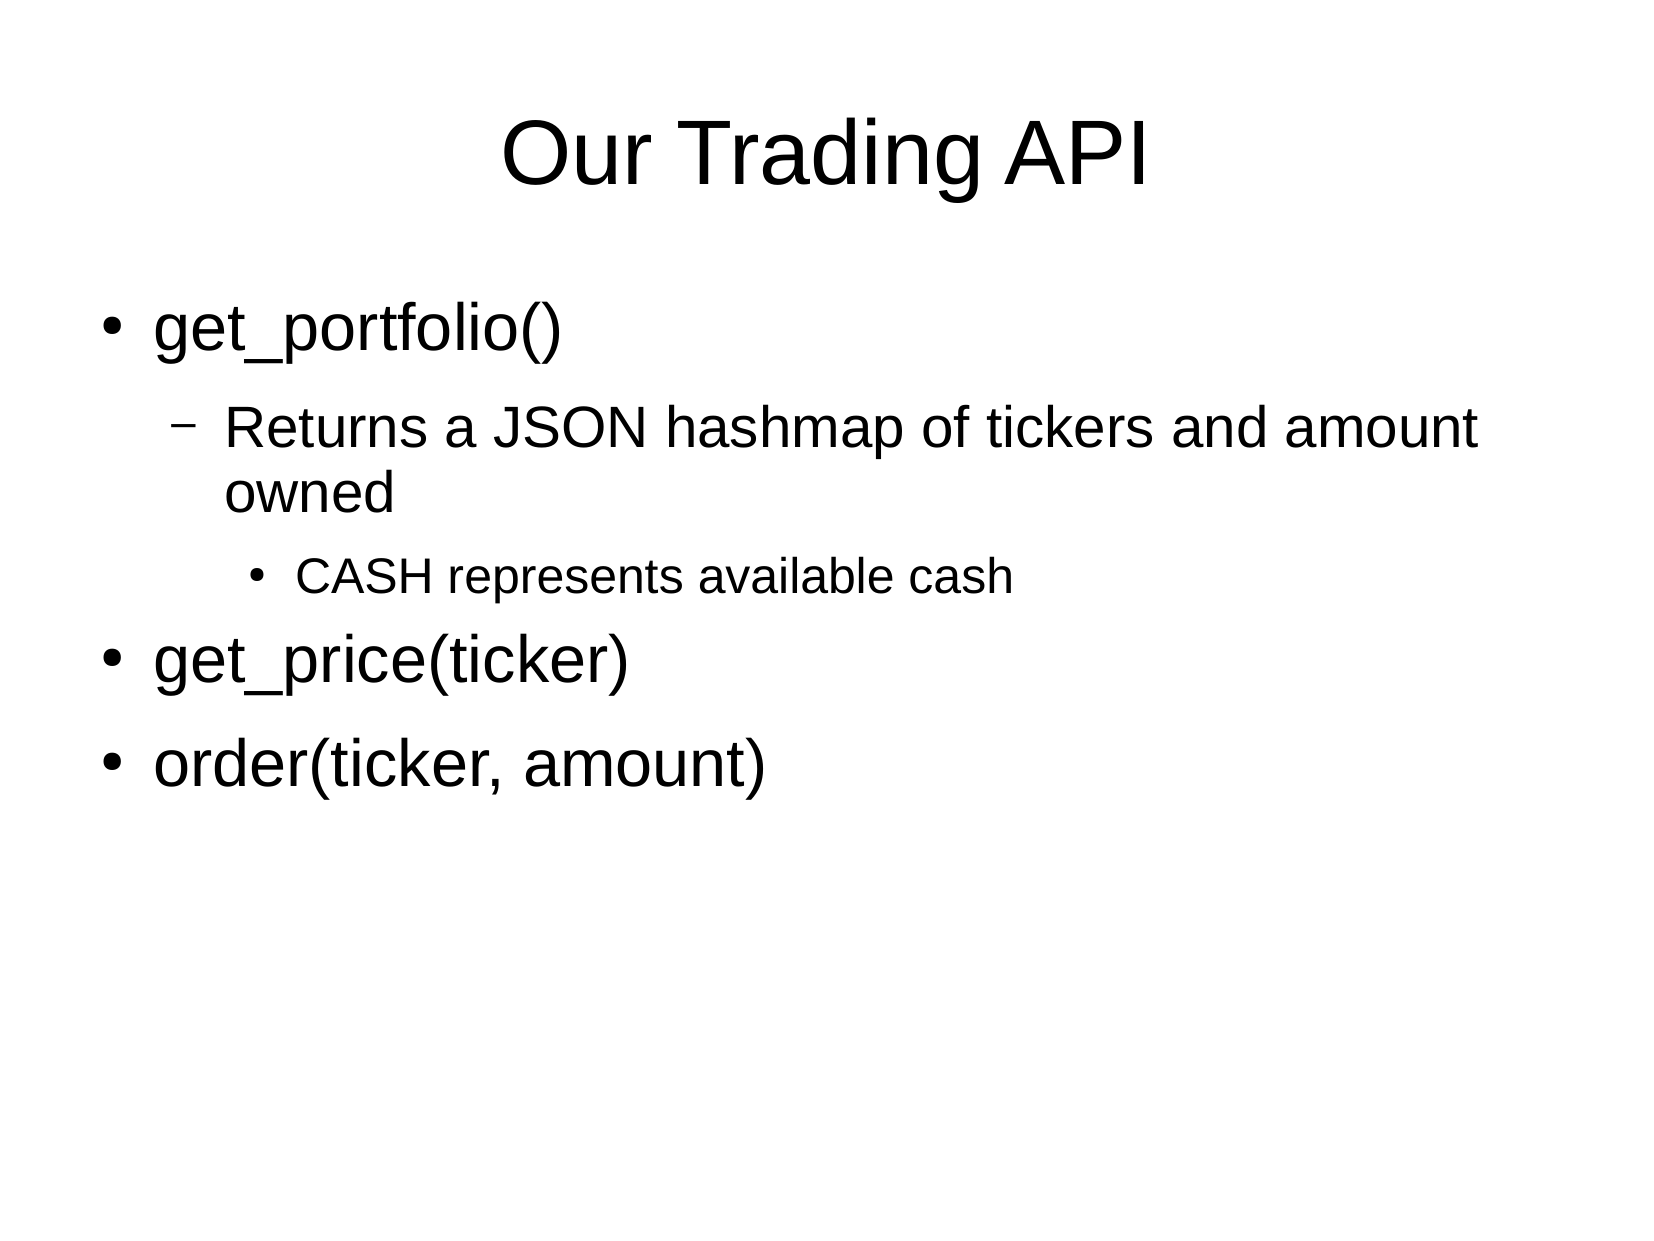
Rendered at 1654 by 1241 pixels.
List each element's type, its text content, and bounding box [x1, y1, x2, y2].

list get_portfolio() Returns a JSON hashmap of tickers and amount owned CASH represents available cash get_price(ticker) order(ticker, amount) [82, 290, 1571, 1010]
title Our Trading API [82, 49, 1571, 257]
